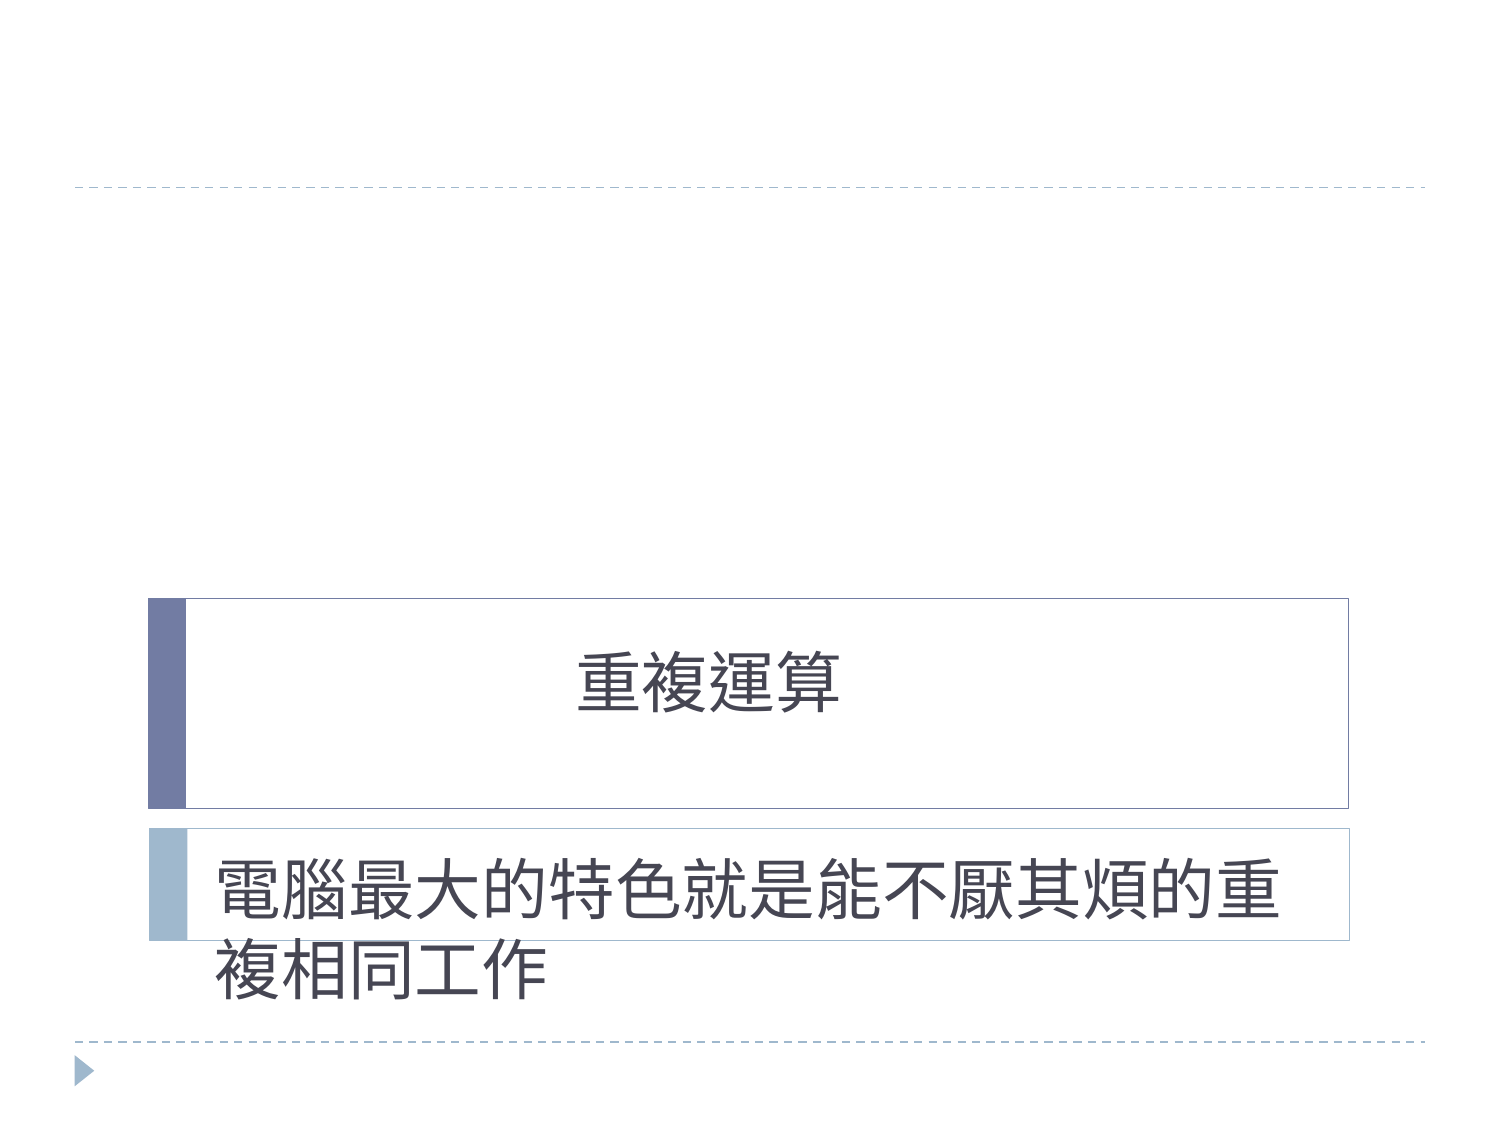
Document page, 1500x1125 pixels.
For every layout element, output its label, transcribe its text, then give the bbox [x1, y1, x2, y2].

subtitle 電腦最大的特色就是能不厭其煩的重複相同工作 [200, 840, 1325, 929]
title 重複運算 [194, 633, 1223, 799]
